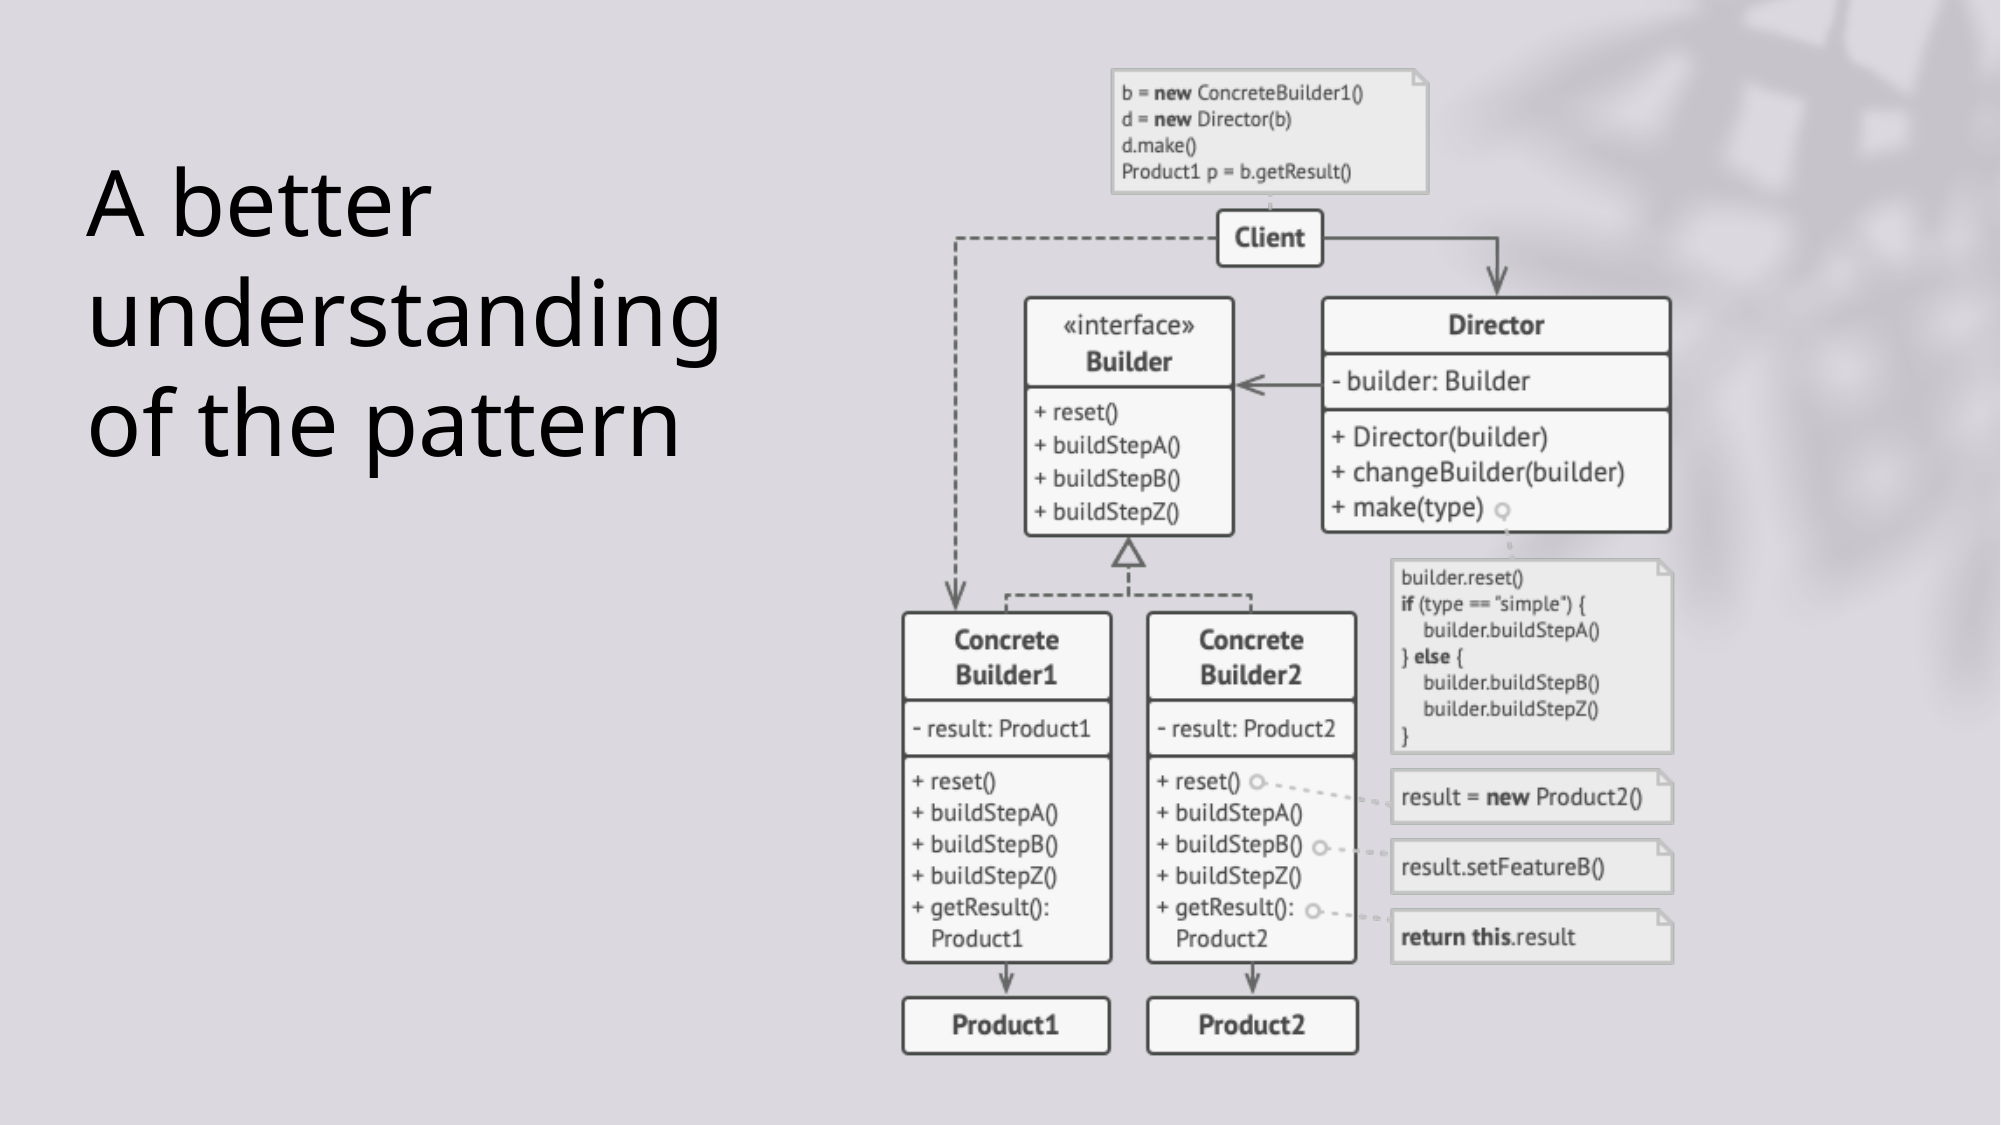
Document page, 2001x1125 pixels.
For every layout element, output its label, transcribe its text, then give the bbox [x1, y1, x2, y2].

picture [886, 53, 1690, 1068]
title A better understanding of the pattern [71, 55, 845, 564]
